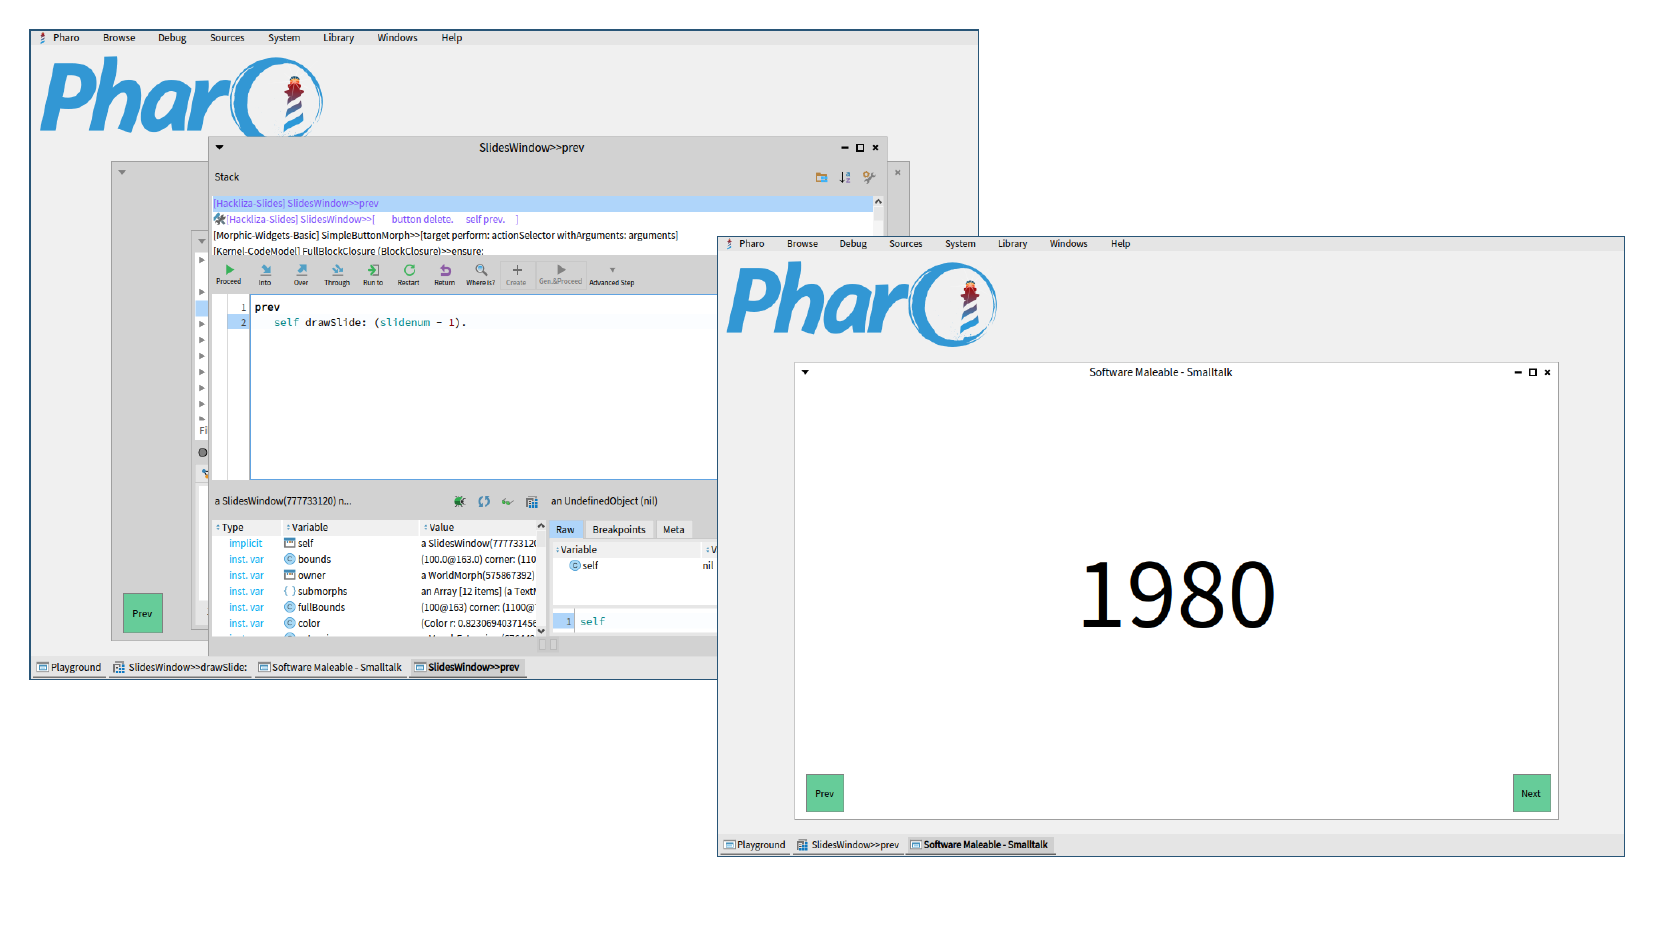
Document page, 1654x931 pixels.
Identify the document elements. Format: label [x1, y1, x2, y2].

picture [29, 29, 1625, 857]
